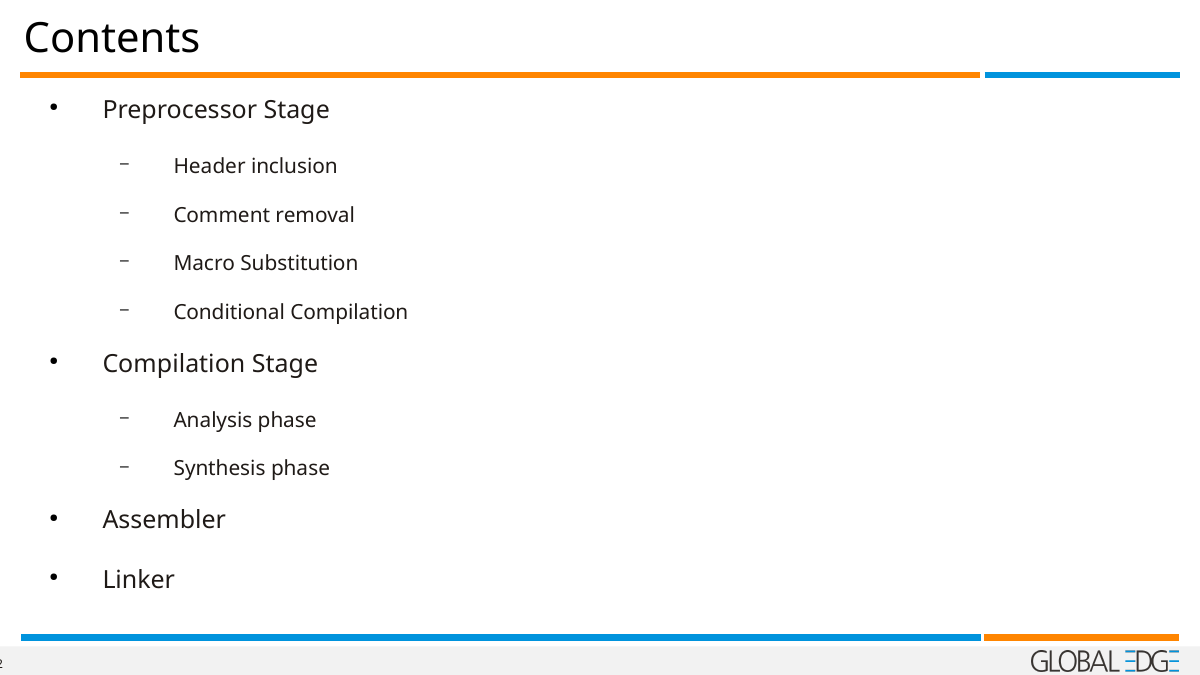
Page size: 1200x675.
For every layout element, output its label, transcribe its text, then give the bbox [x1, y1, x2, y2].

title Contents [12, 9, 1088, 63]
picture [1031, 650, 1179, 672]
list Preprocessor Stage Header inclusion Comment removal Macro Substitution Conditional Compilation Compilation Stage Analysis phase Synthesis phase Assembler Linker [20, 87, 1179, 628]
